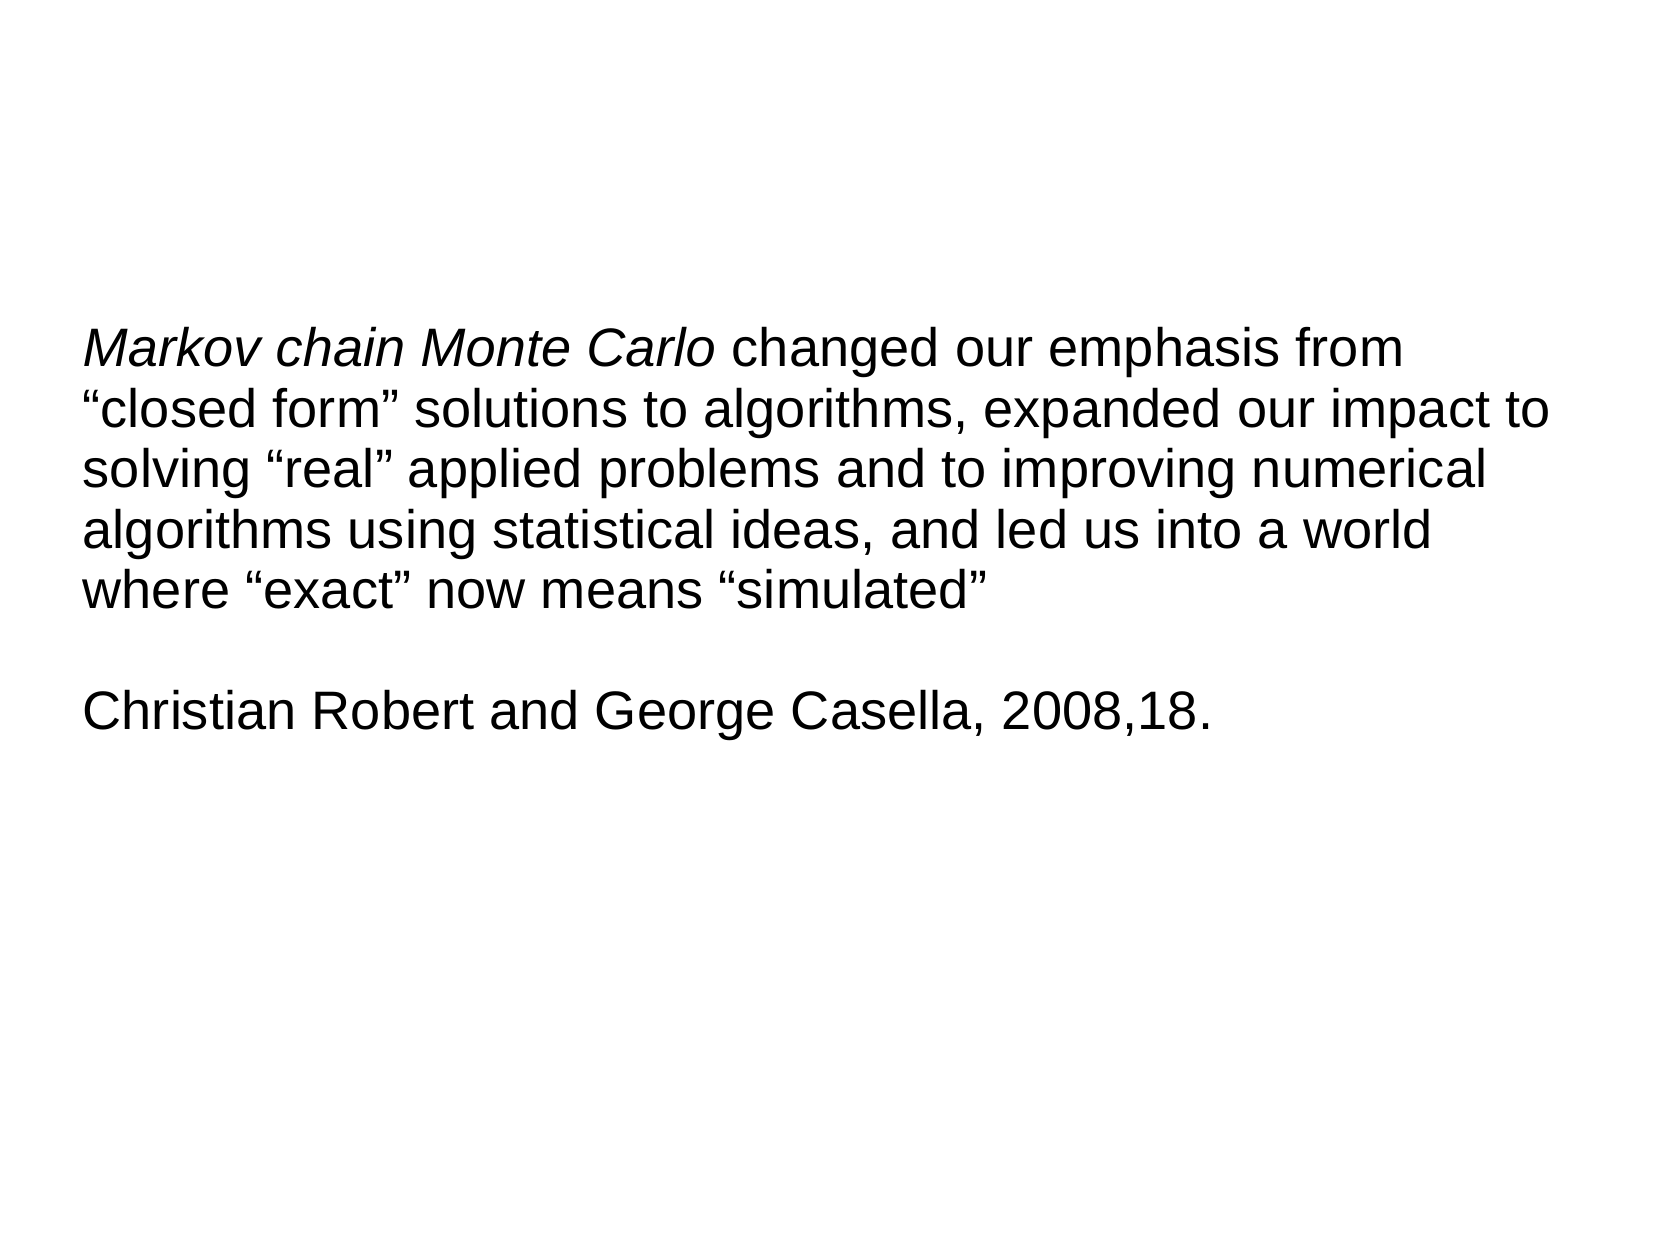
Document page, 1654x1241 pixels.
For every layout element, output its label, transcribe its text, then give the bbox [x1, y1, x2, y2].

subtitle Markov chain Monte Carlo changed our emphasis from “closed form” solutions to algorithms, expanded our impact to solving “real” applied problems and to improving numerical algorithms using statistical ideas, and led us into a world where “exact” now means “simulated” Christian Robert and George Casella, 2008,18. [82, 49, 1571, 1010]
